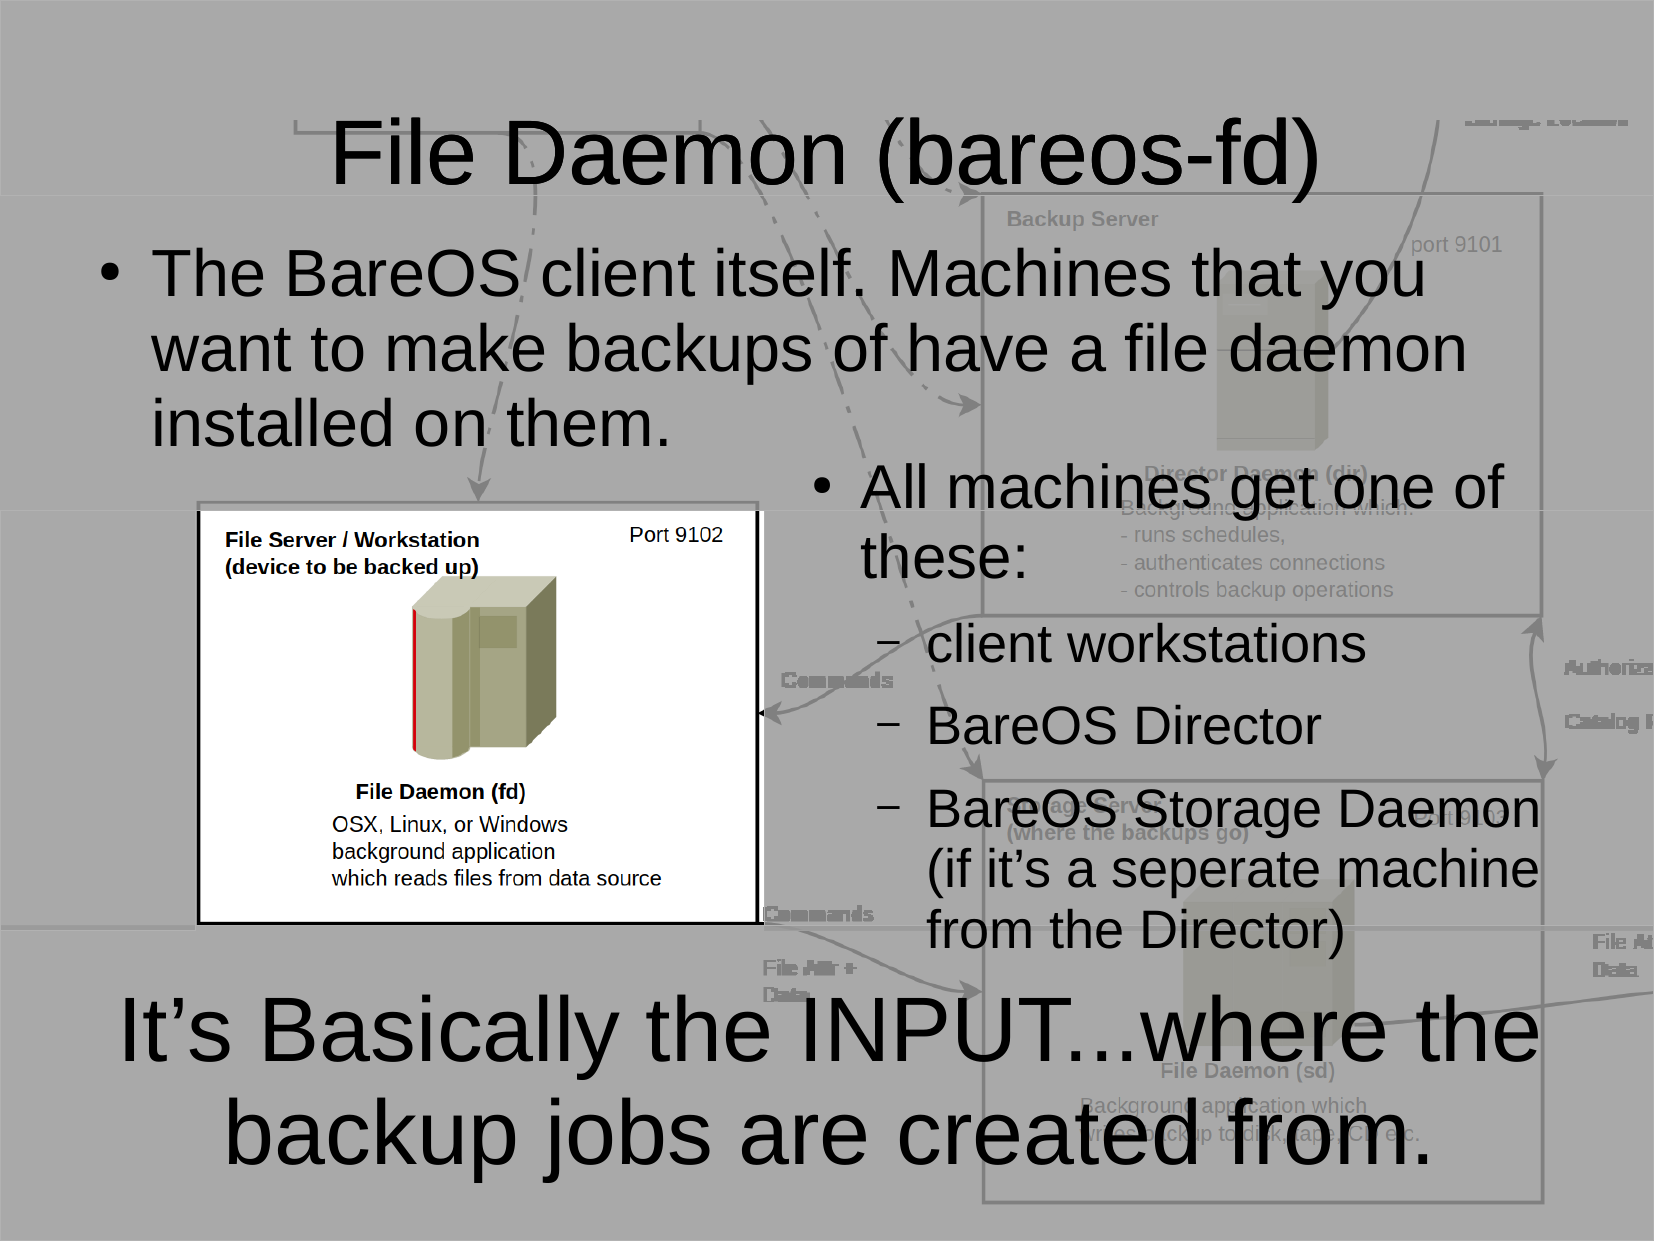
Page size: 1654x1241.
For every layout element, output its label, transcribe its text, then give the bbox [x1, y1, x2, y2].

title File Daemon (bareos-fd) [82, 49, 1571, 257]
list All machines get one of these: client workstations BareOS Director BareOS Storage Daemon (if it’s a seperate machine from the Director) [795, 452, 1546, 968]
title It’s Basically the INPUT...where the backup jobs are created from. [86, 977, 1576, 1186]
list The BareOS client itself. Machines that you want to make backups of have a file daemon installed on them. [80, 236, 1569, 956]
text_box [0, 0, 1654, 1241]
